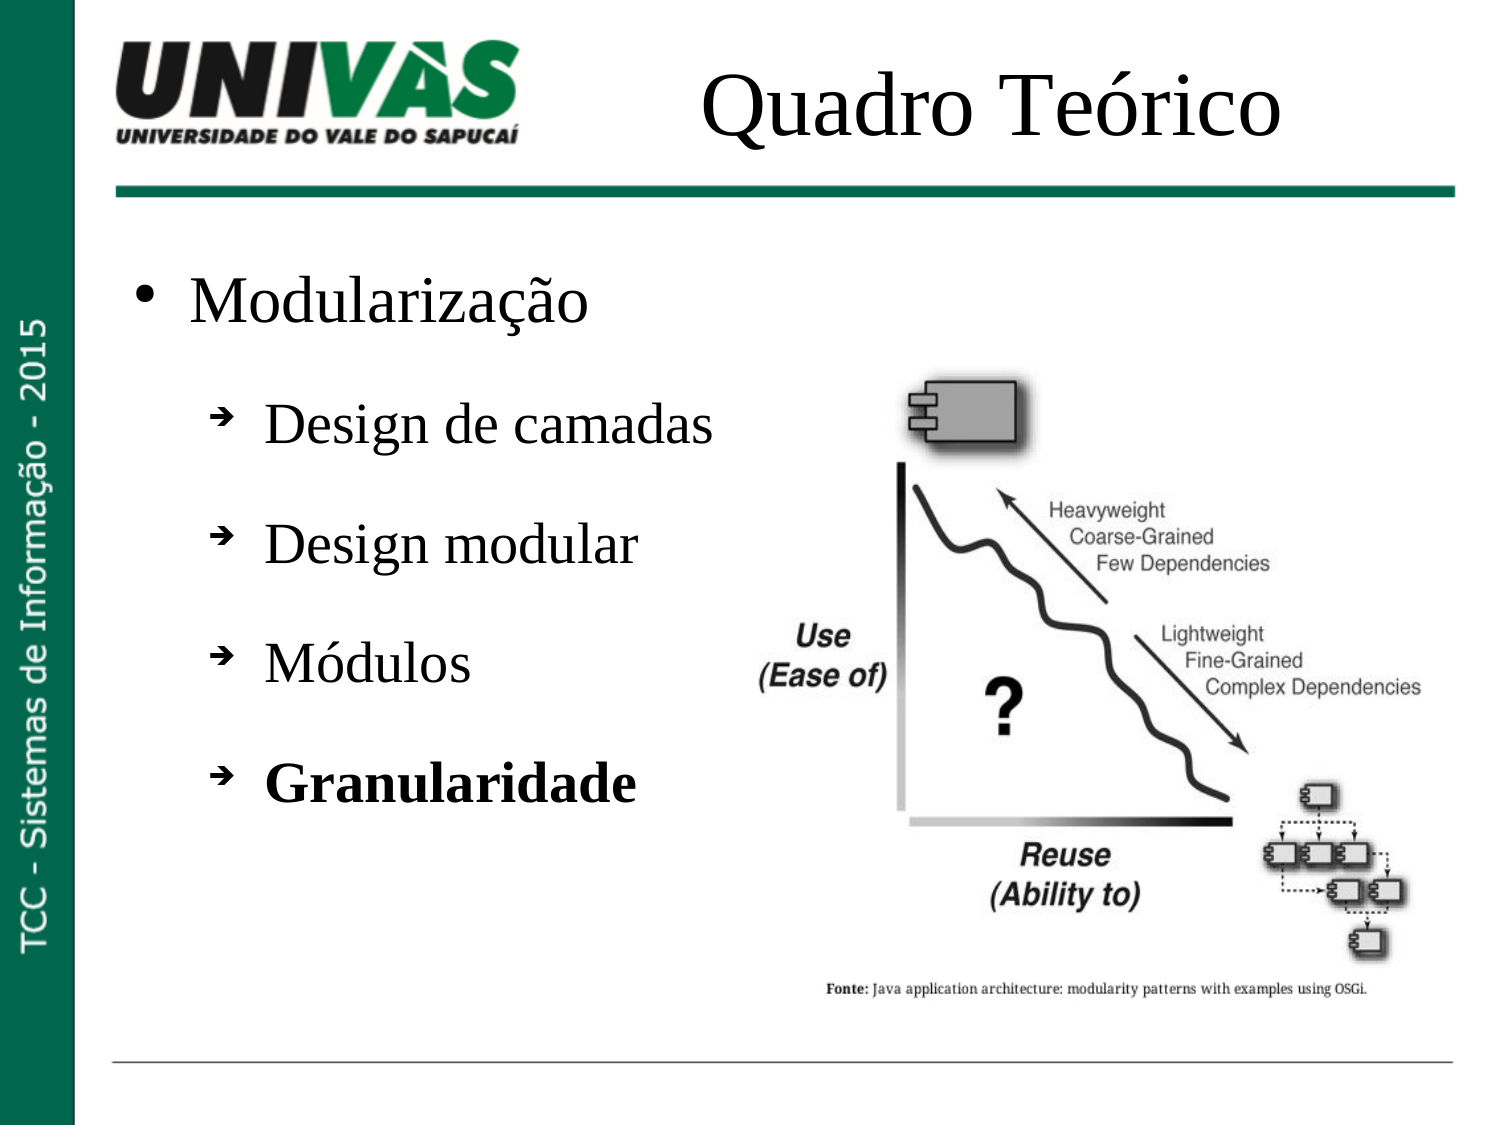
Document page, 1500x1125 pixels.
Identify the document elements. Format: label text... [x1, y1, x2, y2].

title Quadro Teórico [531, 23, 1454, 174]
text_box Modularização Design de camadas Design modular Módulos Granularidade [118, 208, 1453, 957]
picture [0, 0, 1500, 1125]
